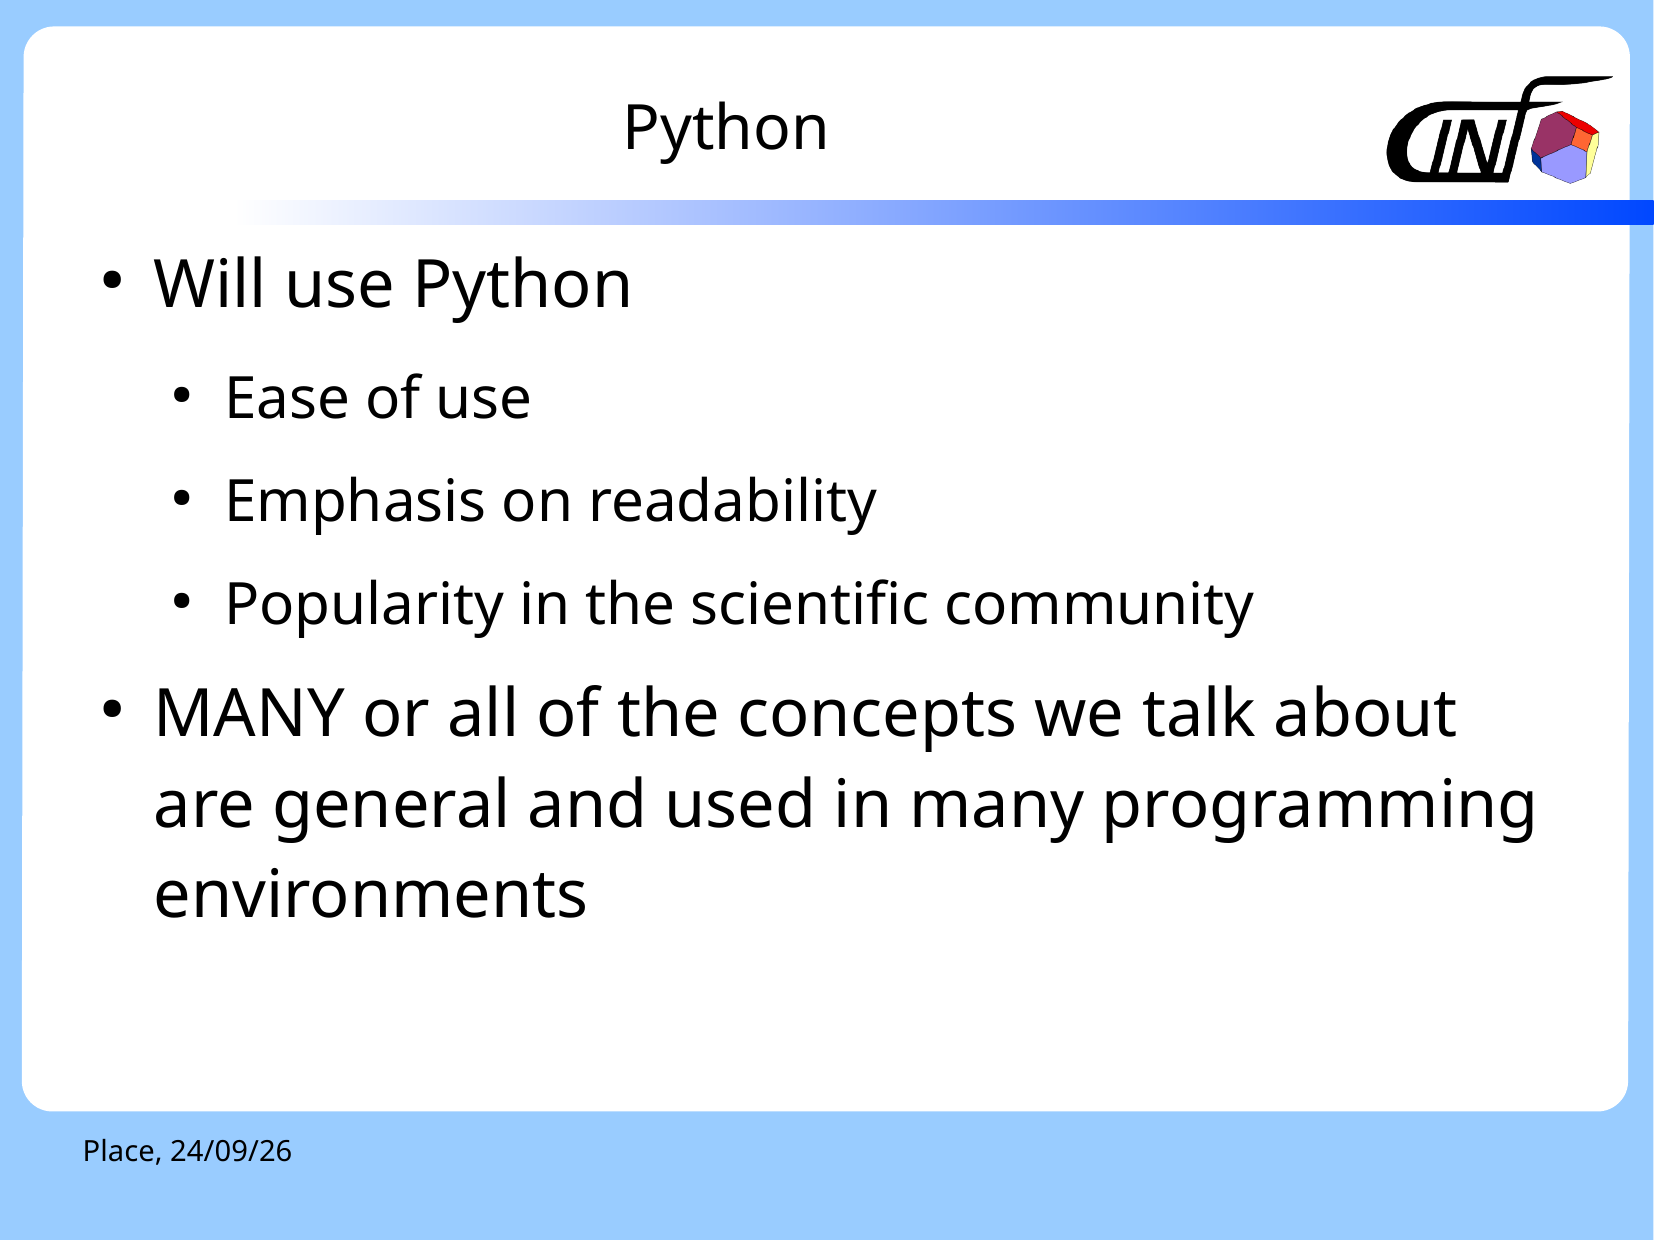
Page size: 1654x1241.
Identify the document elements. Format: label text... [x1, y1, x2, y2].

list Will use Python Ease of use Emphasis on readability Popularity in the scientific community MANY or all of the concepts we talk about are general and used in many programming environments [82, 236, 1571, 1055]
table_header B [956, 201, 961, 224]
title Python [82, 49, 1371, 201]
picture [1386, 76, 1613, 184]
